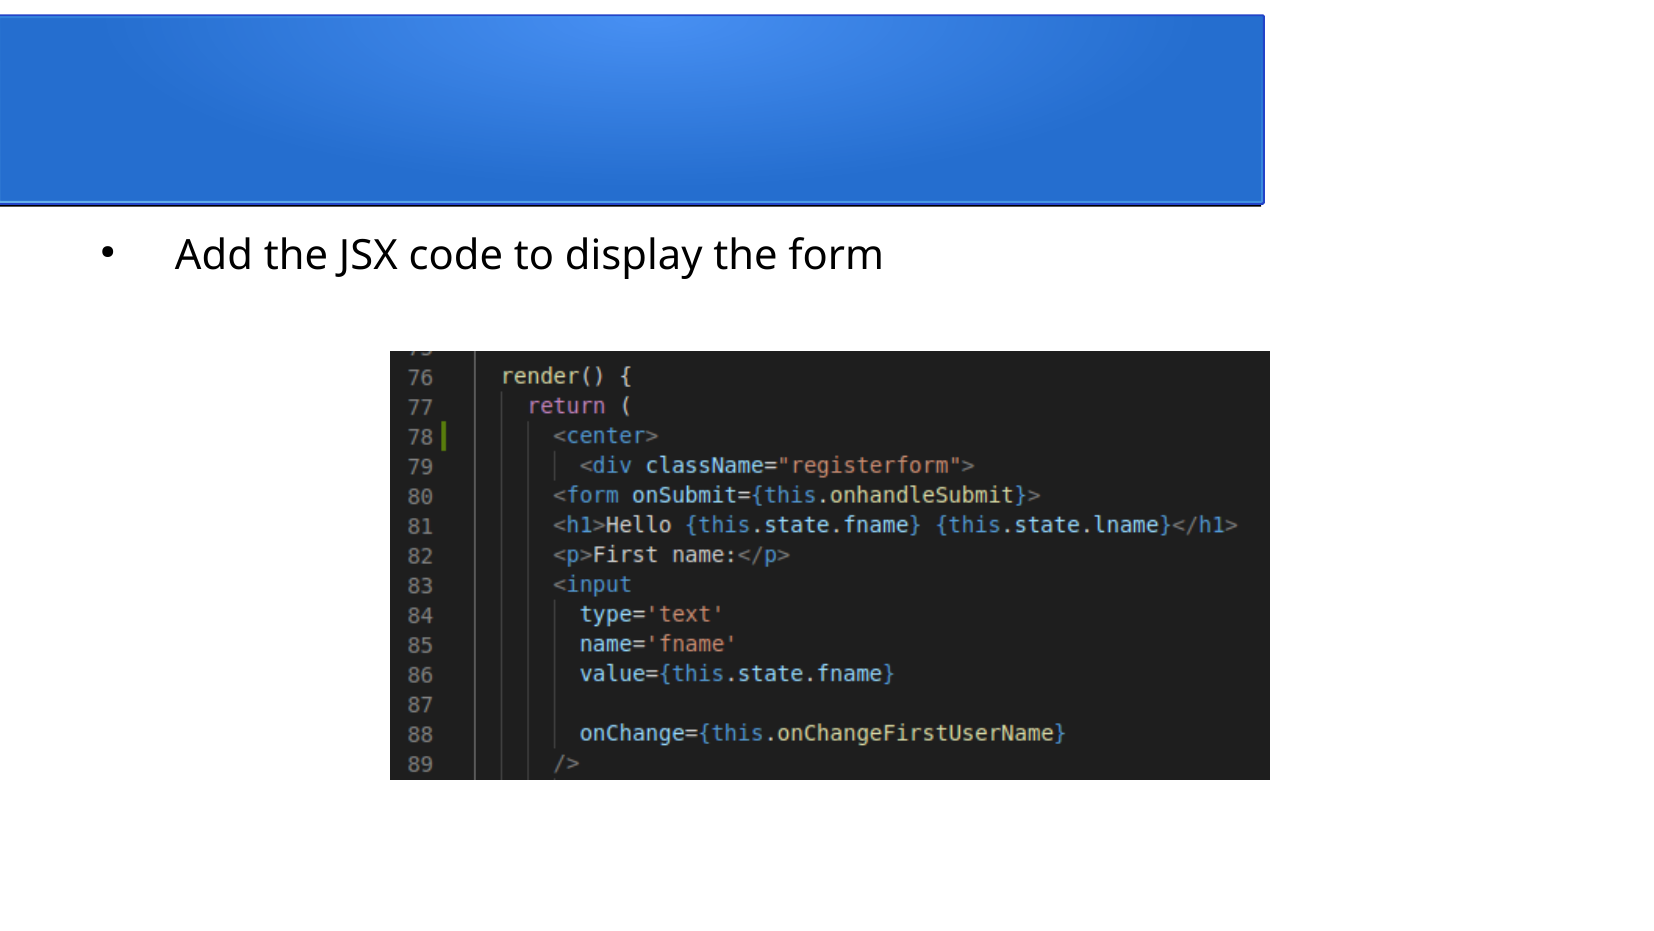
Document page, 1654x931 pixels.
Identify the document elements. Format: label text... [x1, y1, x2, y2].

list Add the JSX code to display the form [82, 224, 1571, 764]
picture [390, 351, 1270, 781]
